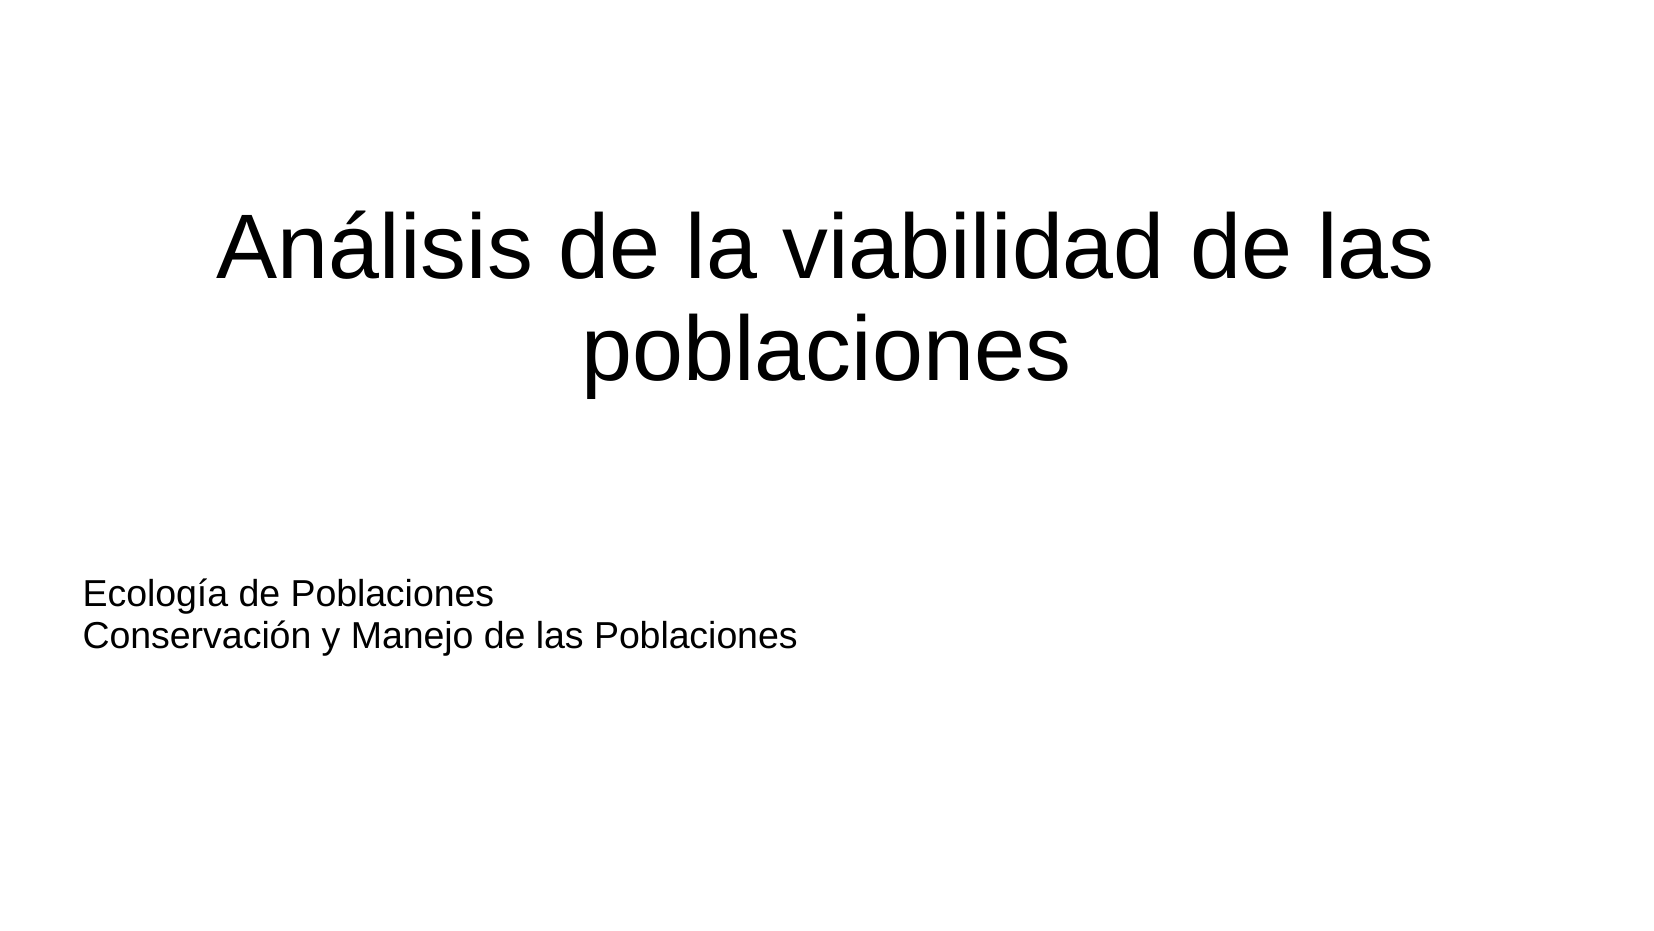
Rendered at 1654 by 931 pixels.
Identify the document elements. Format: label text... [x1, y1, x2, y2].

subtitle Ecología de Poblaciones Conservación y Manejo de las Poblaciones [82, 472, 1571, 758]
title Análisis de la viabilidad de las poblaciones [82, 195, 1571, 401]
